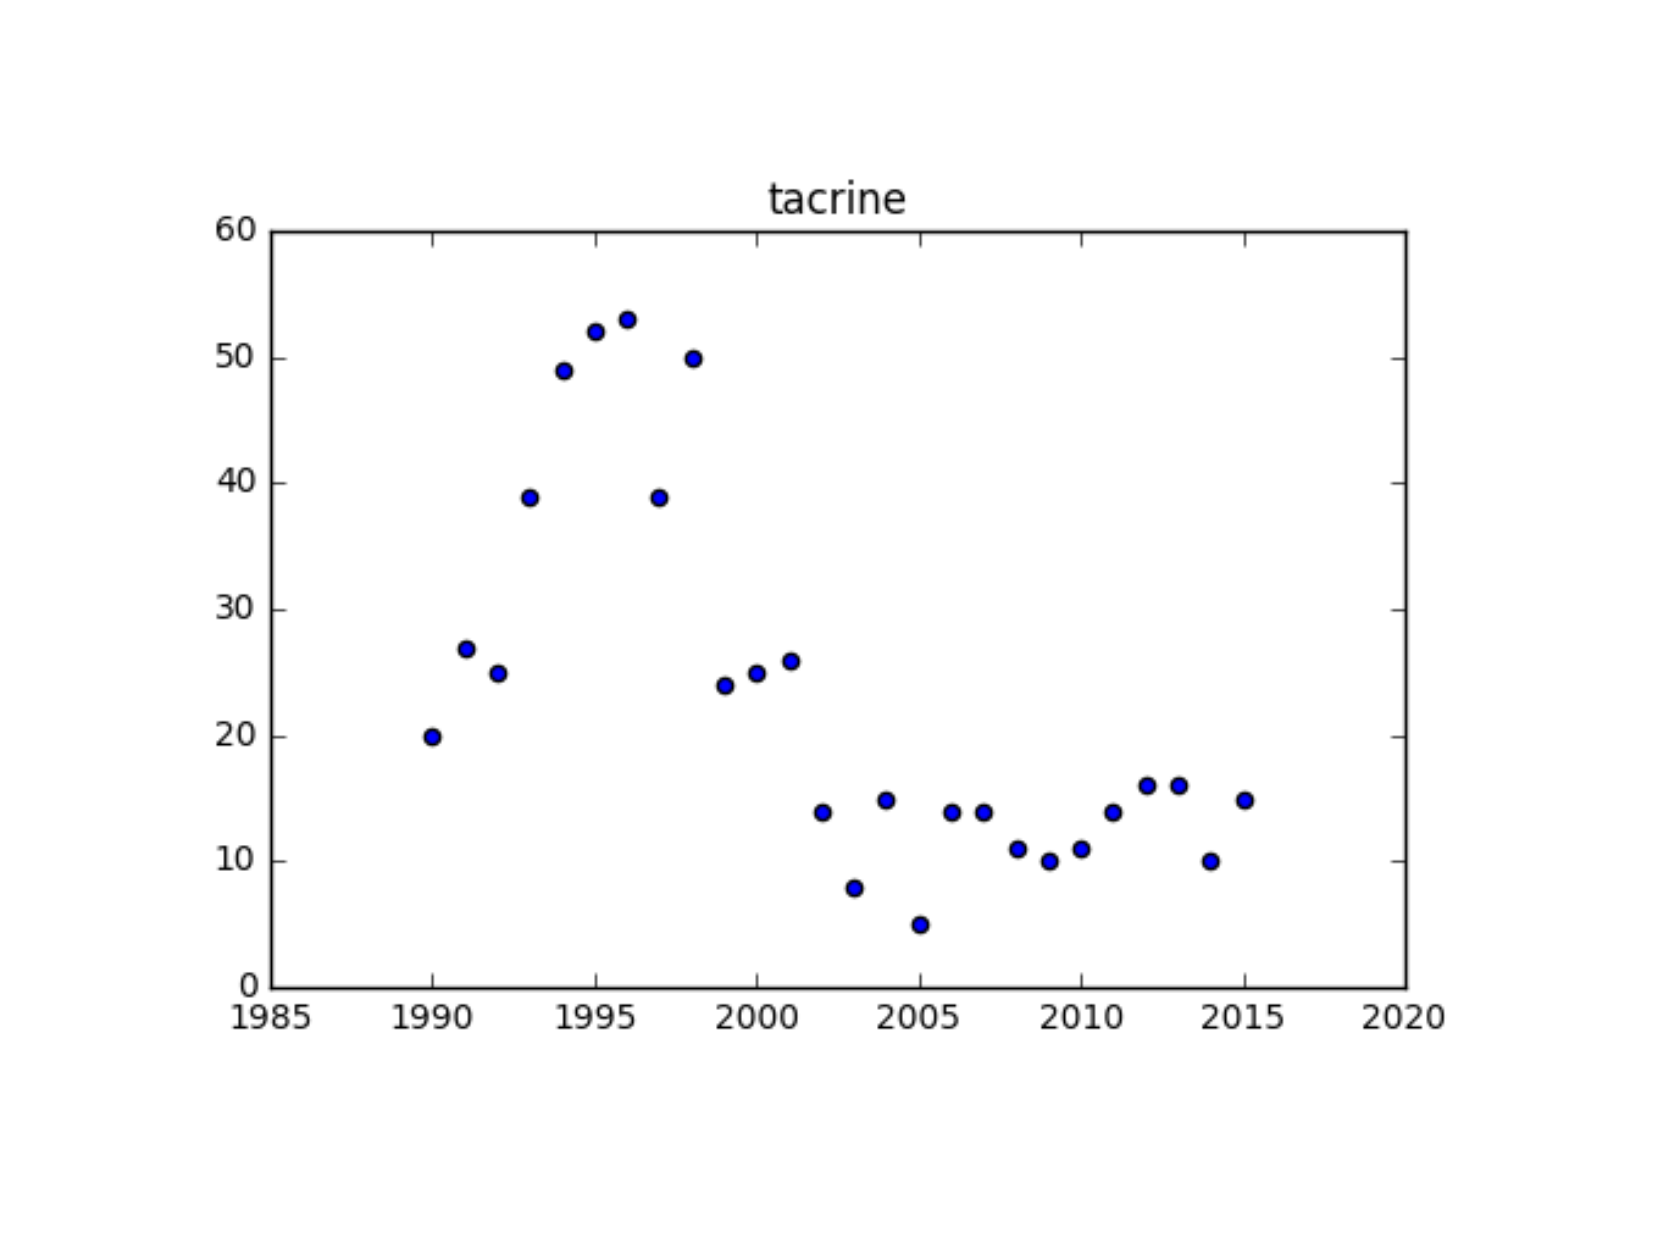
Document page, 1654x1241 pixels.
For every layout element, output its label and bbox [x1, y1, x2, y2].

picture [88, 134, 1552, 1111]
